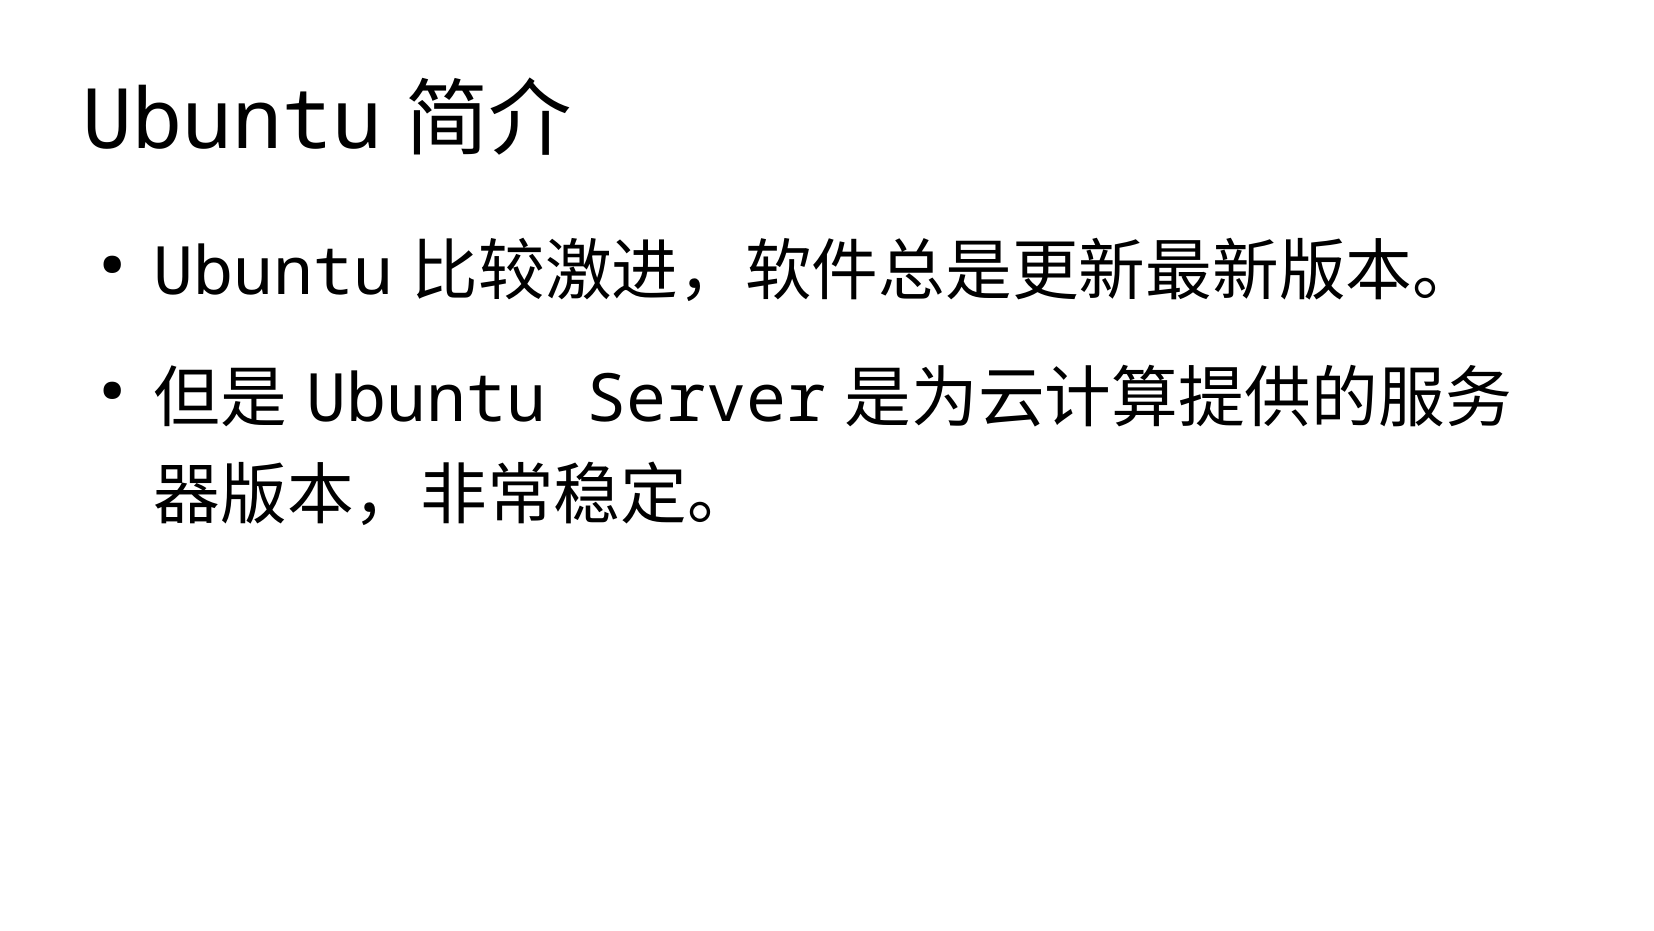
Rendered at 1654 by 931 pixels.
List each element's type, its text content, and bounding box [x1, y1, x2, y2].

list Ubuntu比较激进，软件总是更新最新版本。 但是Ubuntu Server是为云计算提供的服务器版本，非常稳定。 [82, 217, 1571, 898]
title Ubuntu简介 [82, 37, 1571, 189]
